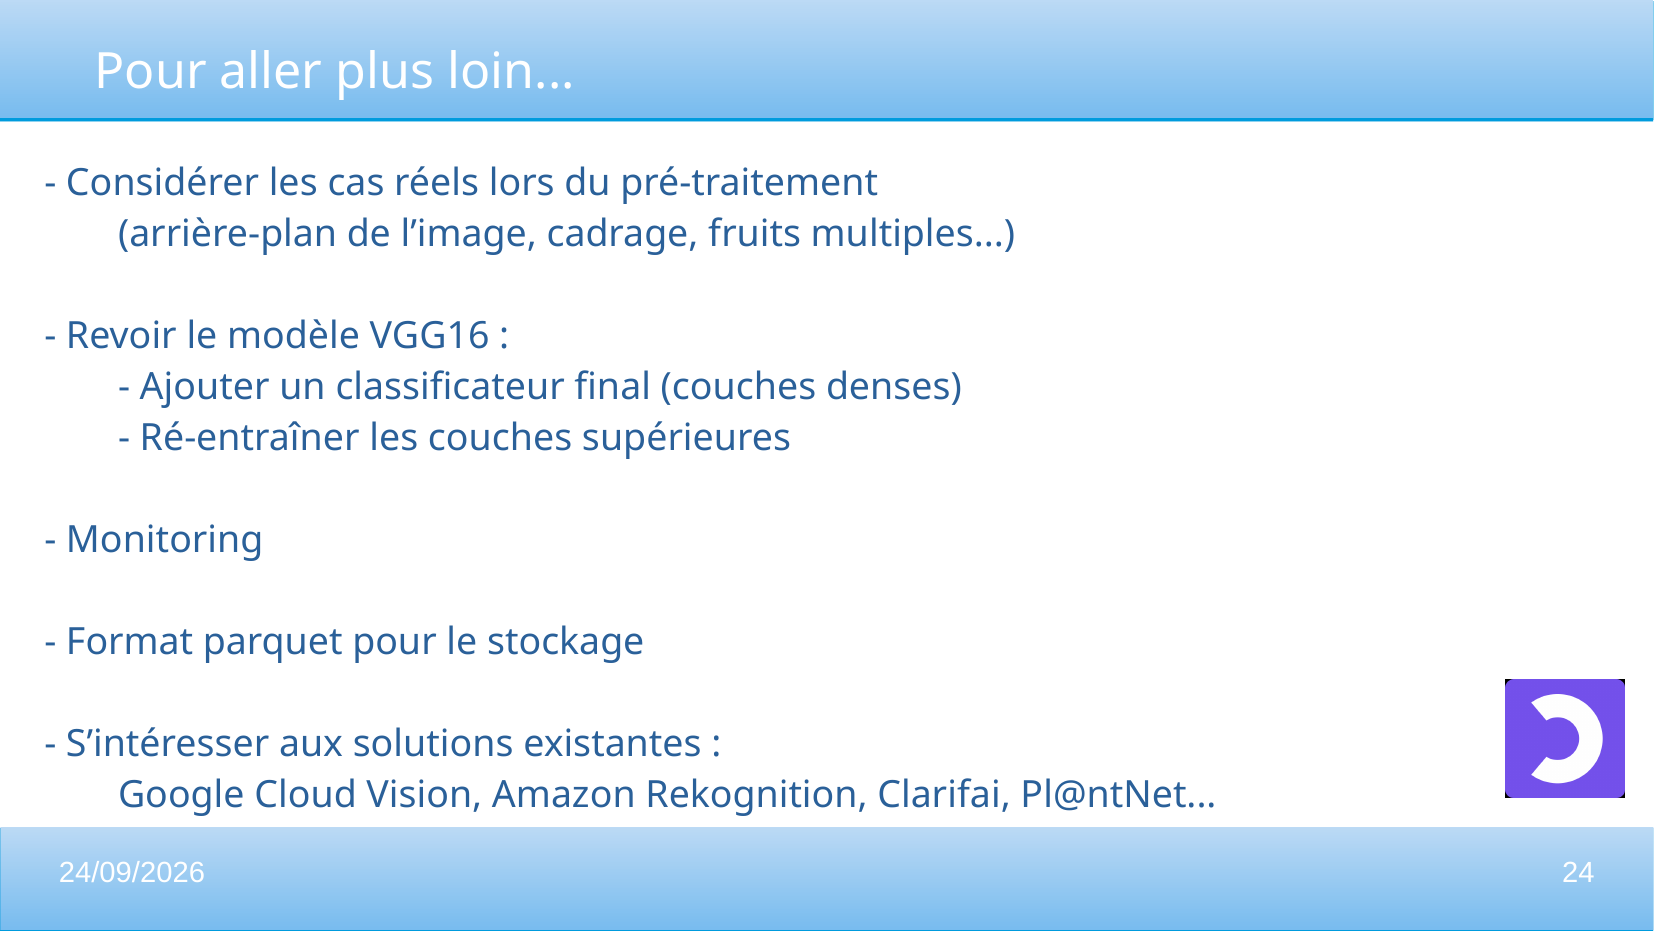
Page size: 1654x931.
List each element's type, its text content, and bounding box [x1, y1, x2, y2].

picture [1505, 679, 1625, 798]
text_box - Considérer les cas réels lors du pré-traitement (arrière-plan de l’image, cadrage, fruits multiples...) - Revoir le modèle VGG16 : - Ajouter un classificateur final (couches denses) - Ré-entraîner les couches supérieures - Monitoring - Format parquet pour le stockage - S’intéresser aux solutions existantes : Google Cloud Vision, Amazon Rekognition, Clarifai, Pl@ntNet... [29, 147, 1625, 798]
title Pour aller plus loin... [59, 29, 1595, 108]
